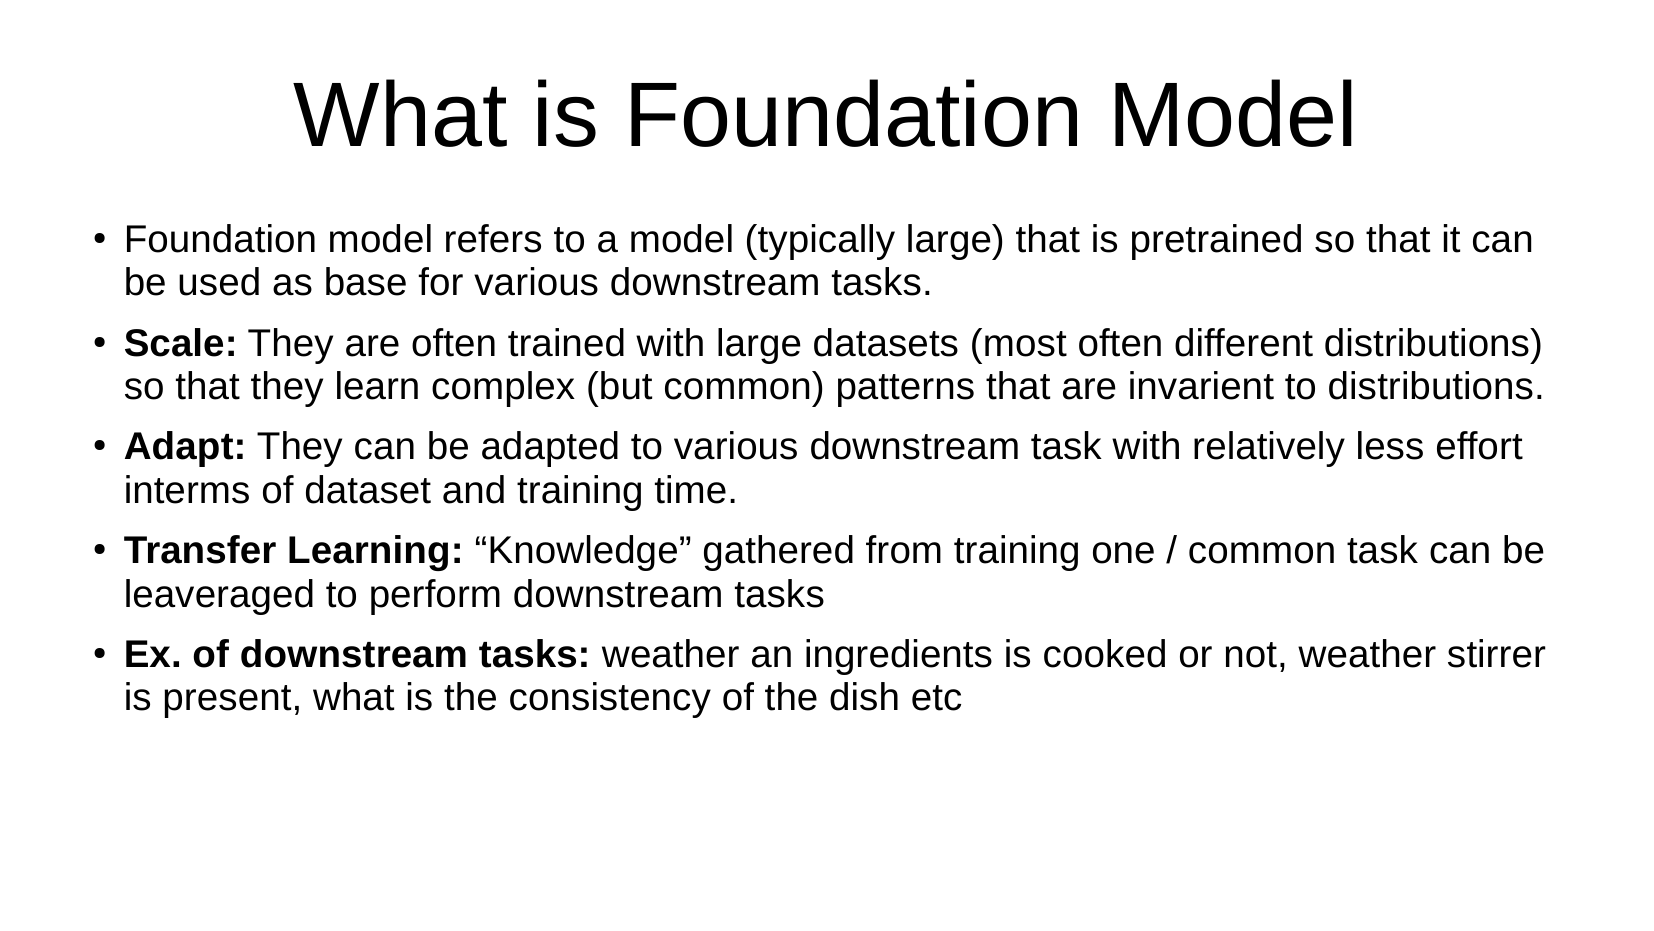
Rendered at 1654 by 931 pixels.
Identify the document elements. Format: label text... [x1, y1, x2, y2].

list Foundation model refers to a model (typically large) that is pretrained so that it can be used as base for various downstream tasks. Scale: They are often trained with large datasets (most often different distributions) so that they learn complex (but common) patterns that are invarient to distributions. Adapt: They can be adapted to various downstream task with relatively less effort interms of dataset and training time. Transfer Learning: “Knowledge” gathered from training one / common task can be leaveraged to perform downstream tasks Ex. of downstream tasks: weather an ingredients is cooked or not, weather stirrer is present, what is the consistency of the dish etc [82, 217, 1571, 758]
title What is Foundation Model [82, 37, 1571, 193]
